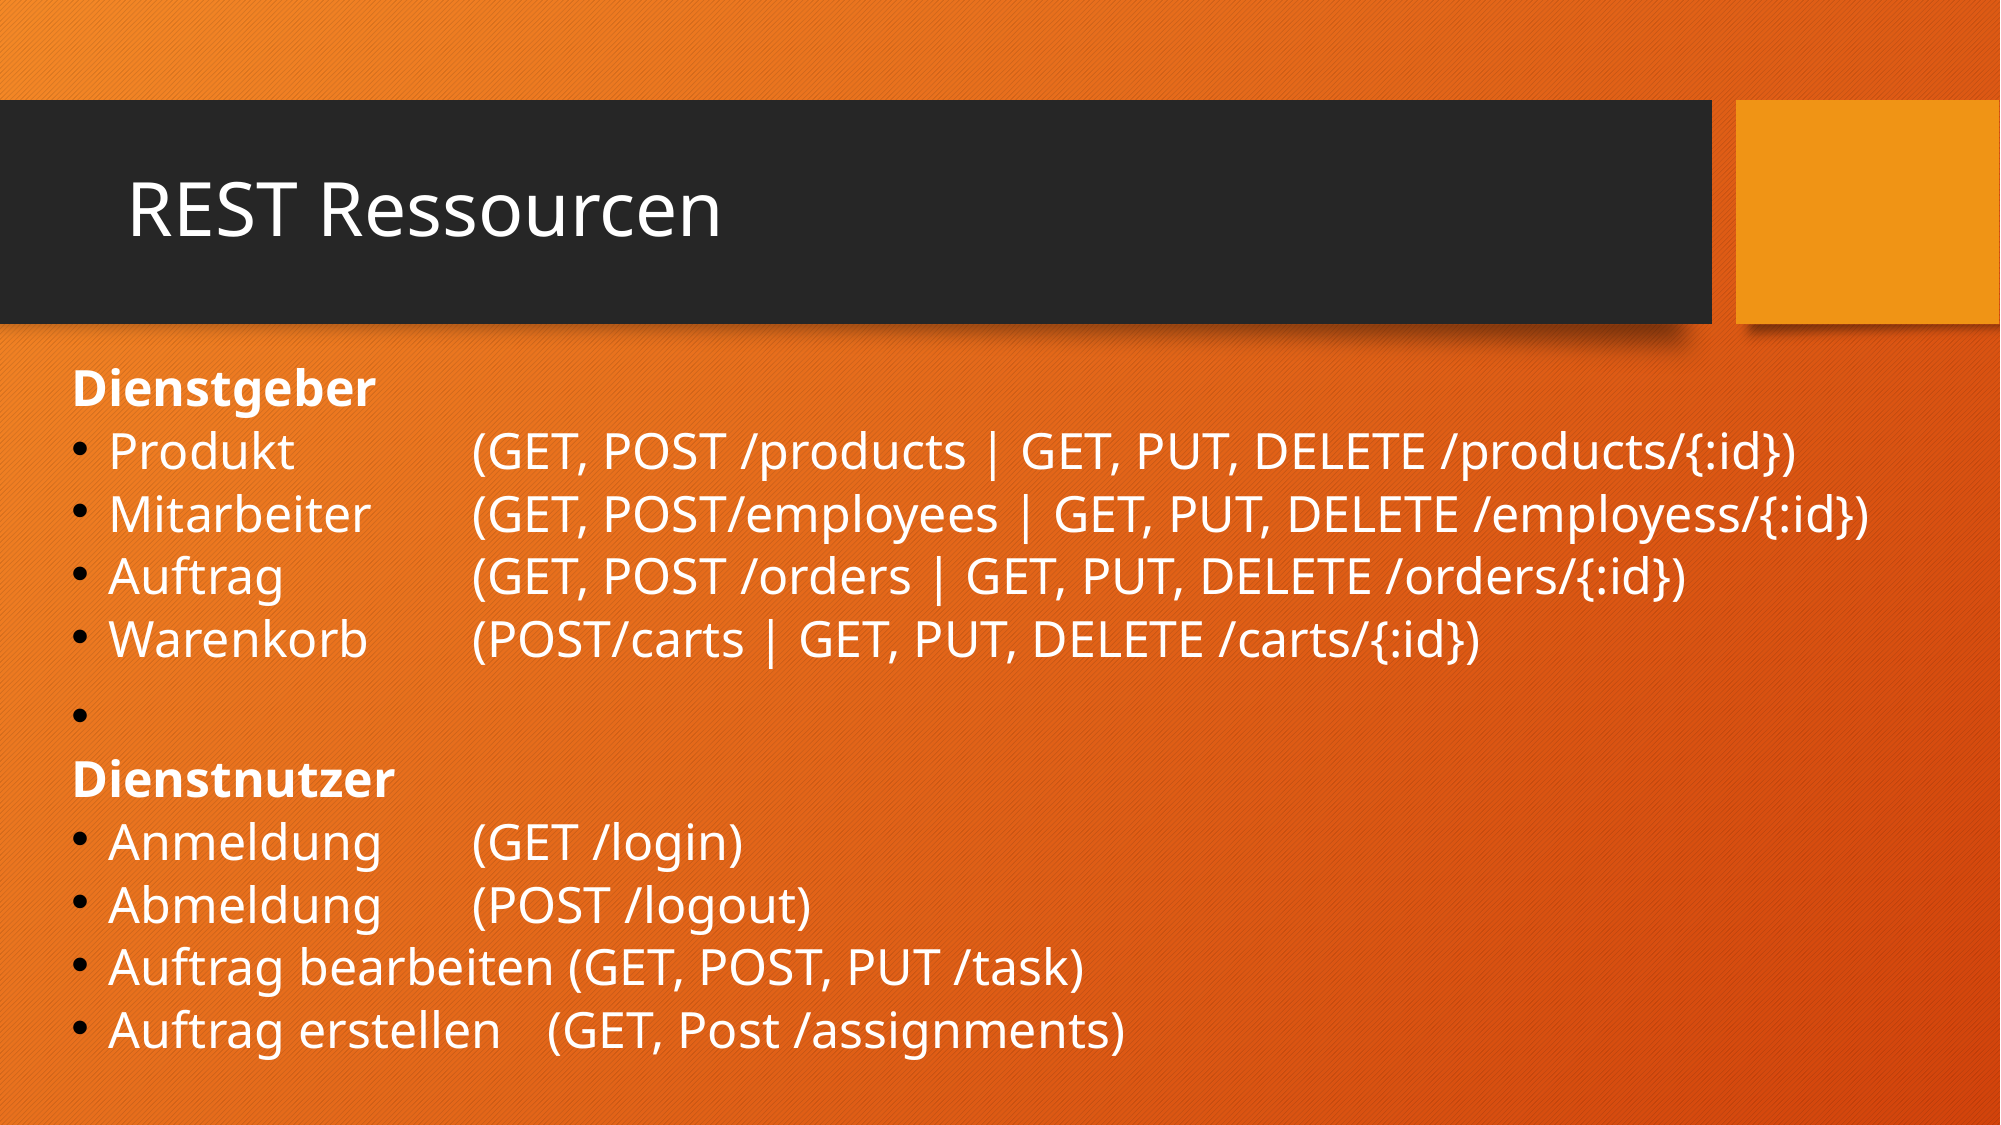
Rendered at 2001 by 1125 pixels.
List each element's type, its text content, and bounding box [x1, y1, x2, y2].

list Dienstgeber Produkt (GET, POST /products | GET, PUT, DELETE /products/{:id}) Mitarbeiter (GET, POST/employees | GET, PUT, DELETE /employess/{:id}) Auftrag (GET, POST /orders | GET, PUT, DELETE /orders/{:id}) Warenkorb (POST/carts | GET, PUT, DELETE /carts/{:id}) Dienstnutzer Anmeldung (GET /login) Abmeldung (POST /logout) Auftrag bearbeiten (GET, POST, PUT /task) Auftrag erstellen (GET, Post /assignments) [56, 365, 1972, 1078]
title REST Ressourcen [111, 123, 1689, 301]
